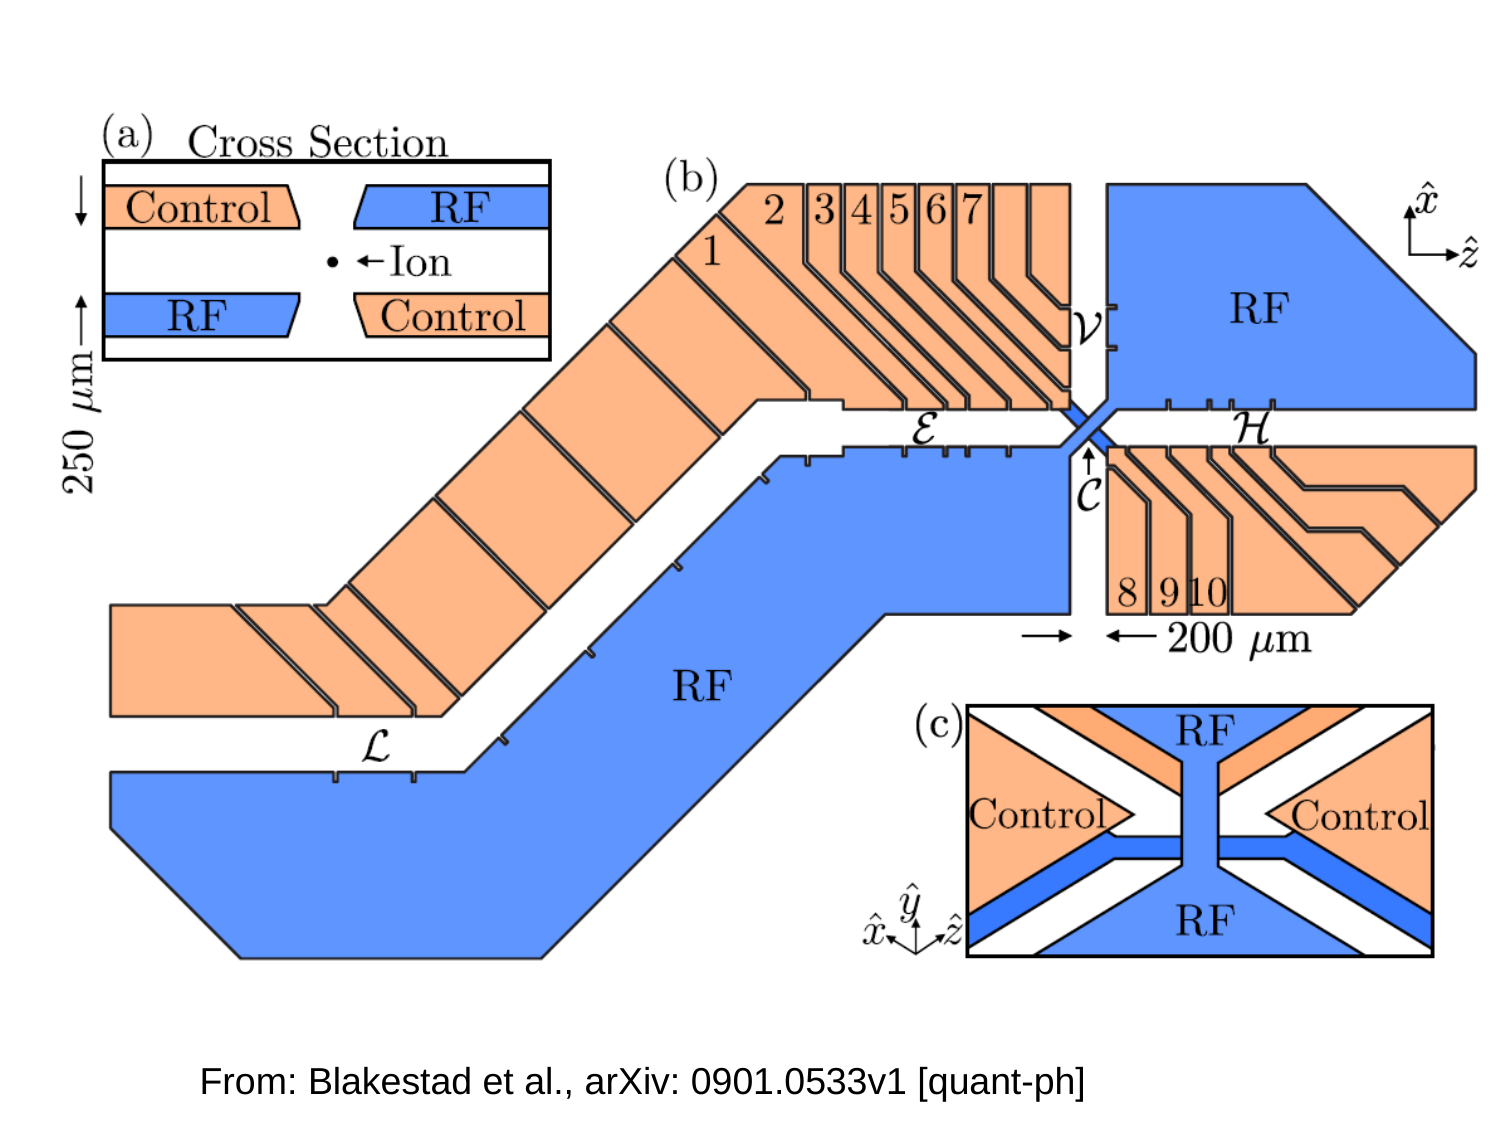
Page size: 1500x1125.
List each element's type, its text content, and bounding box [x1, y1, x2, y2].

text_box From: Blakestad et al., arXiv: 0901.0533v1 [quant-ph] [184, 1050, 1102, 1110]
picture [0, 37, 1500, 1025]
